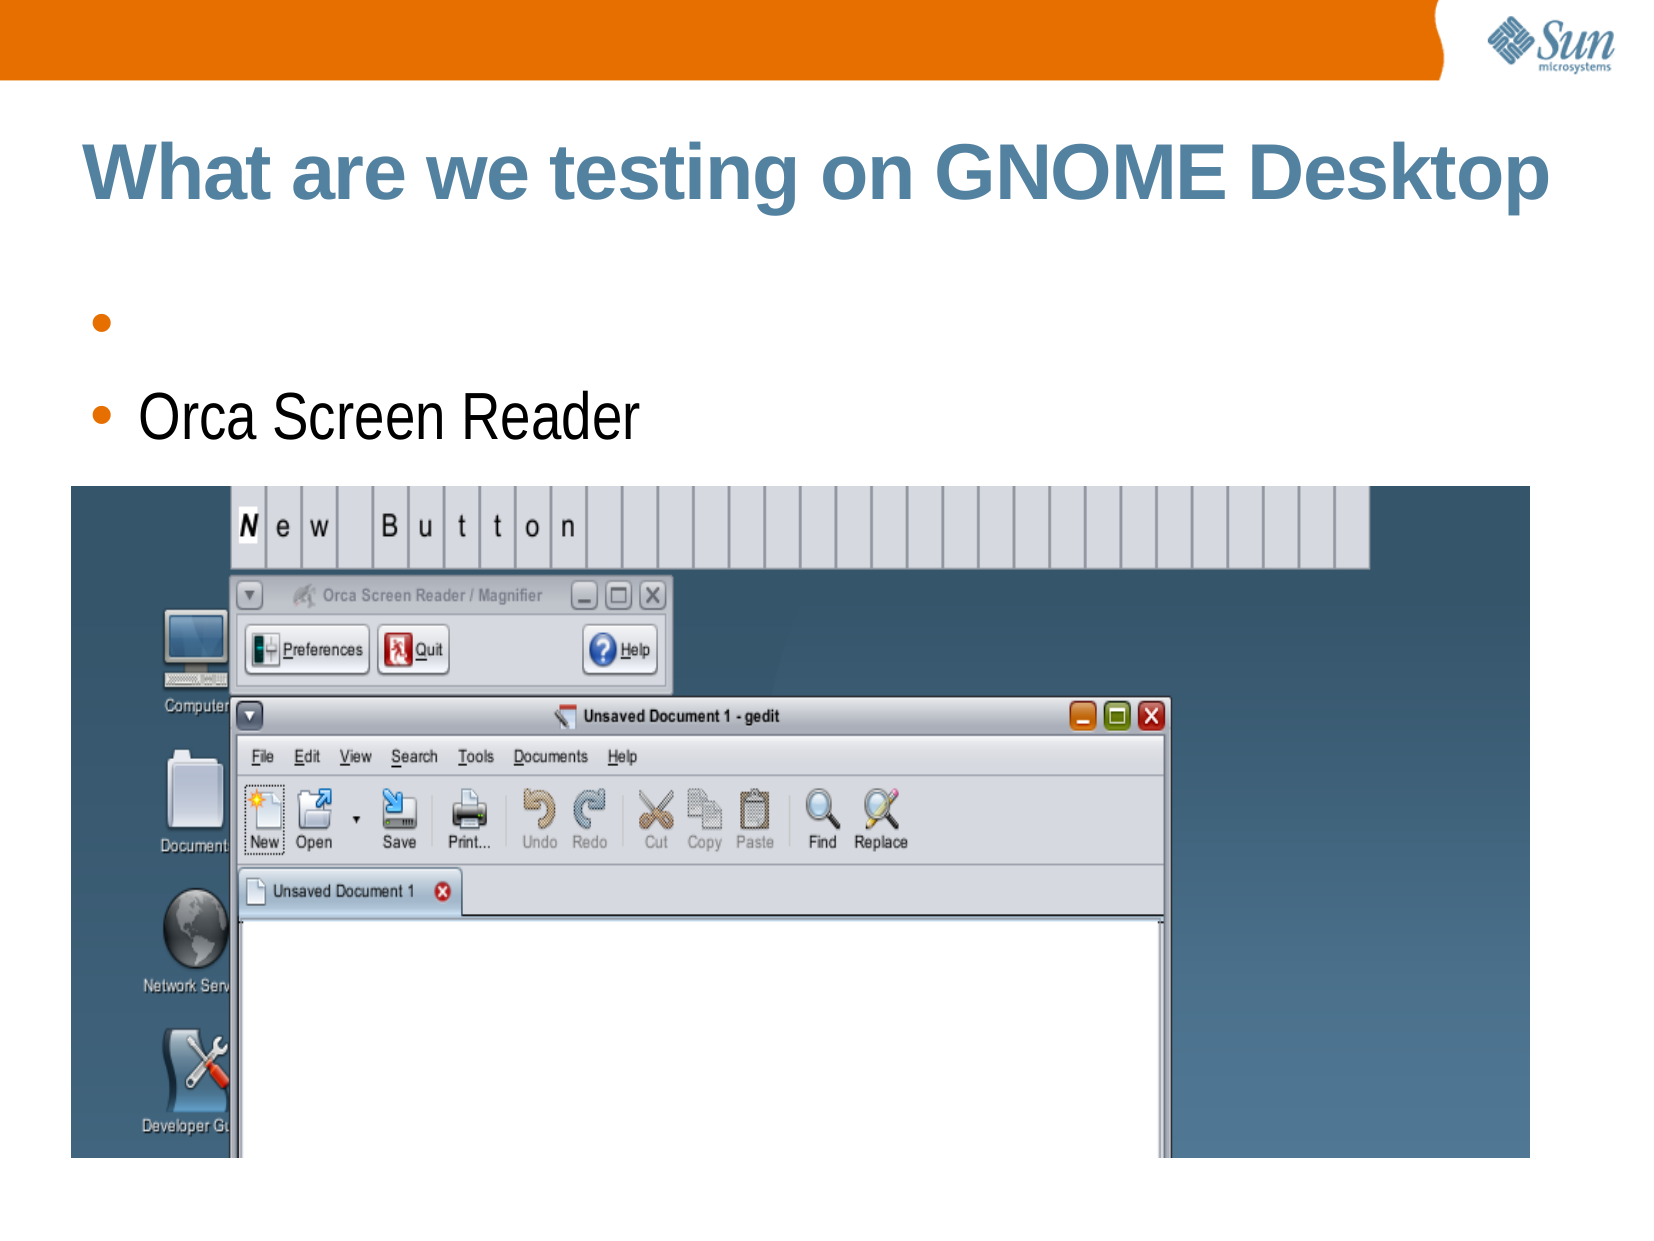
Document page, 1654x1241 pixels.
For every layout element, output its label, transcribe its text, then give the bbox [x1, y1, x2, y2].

title What are we testing on GNOME Desktop [82, 135, 1585, 321]
picture [71, 486, 1530, 1158]
picture [0, 0, 1654, 83]
list Orca Screen Reader [71, 283, 1545, 1121]
